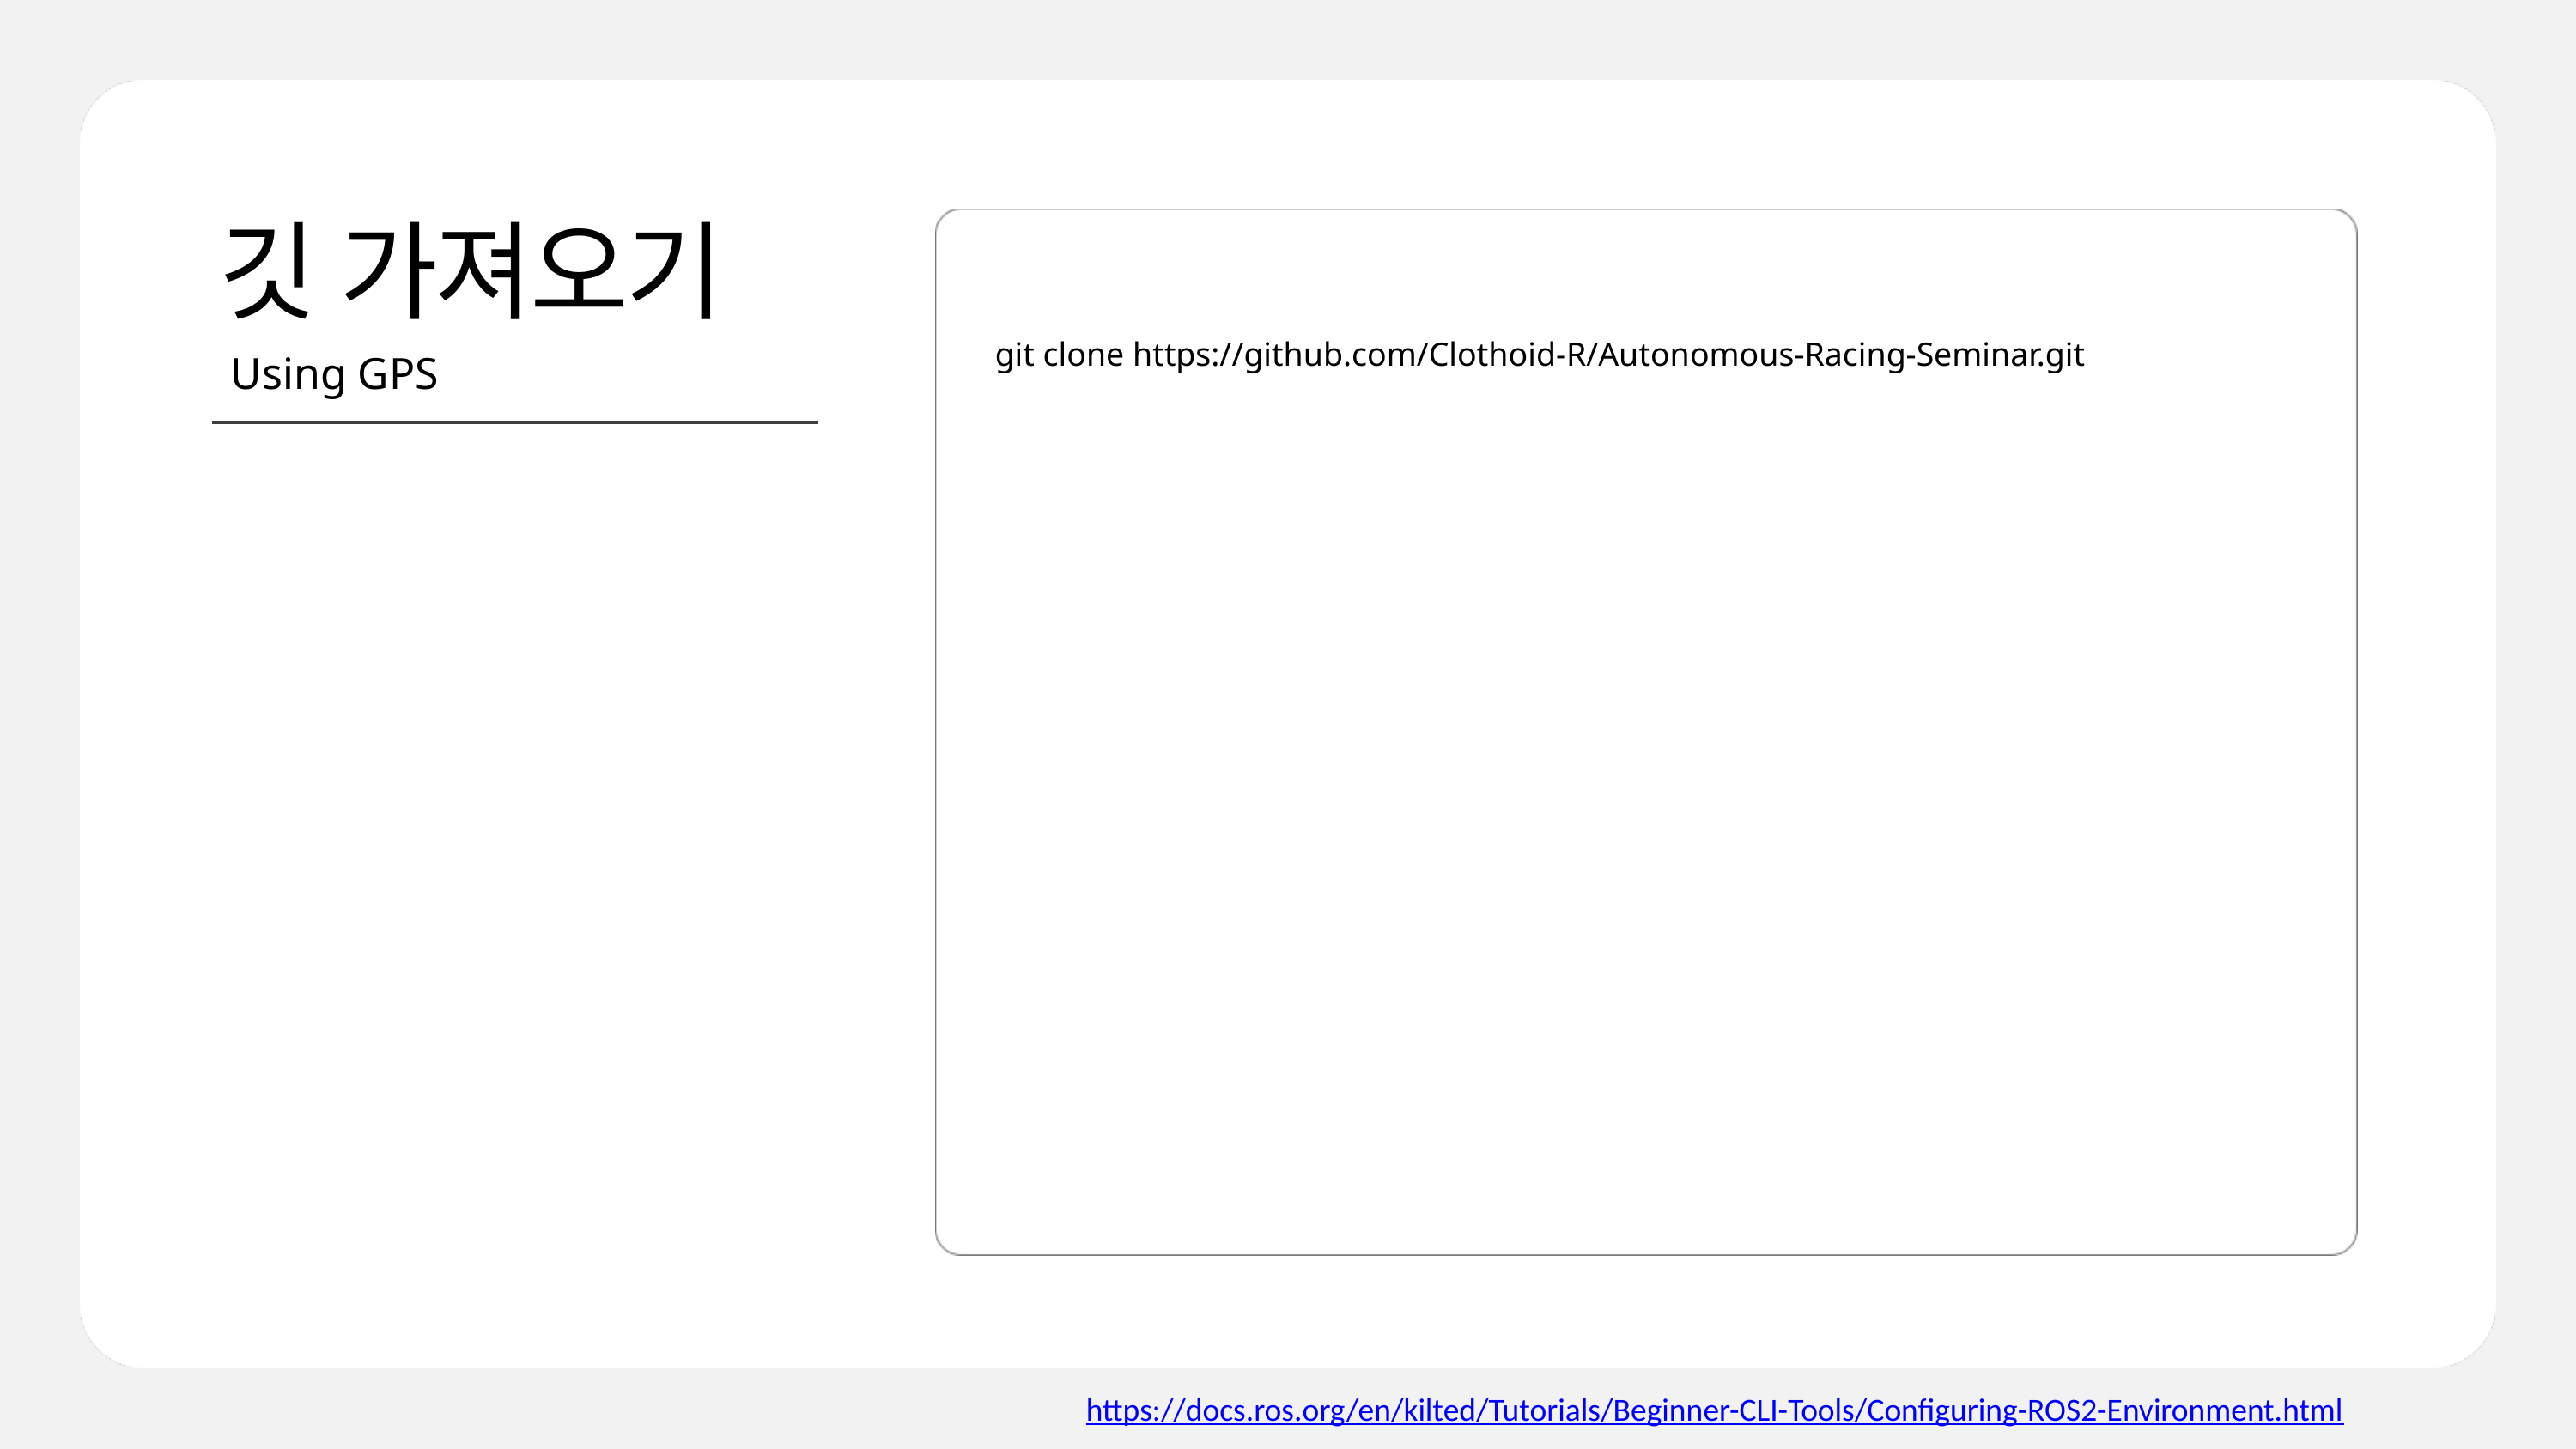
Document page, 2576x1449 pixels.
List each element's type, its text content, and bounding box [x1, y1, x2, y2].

text_box git clone https://github.com/Clothoid-R/Autonomous-Racing-Seminar.git [974, 327, 2233, 379]
text_box 깃 가져오기 [218, 209, 1031, 323]
picture [0, 0, 2576, 1449]
text_box https://docs.ros.org/en/kilted/Tutorials/Beginner-CLI-Tools/Configuring-ROS2-Environment.html [1072, 1382, 2415, 1434]
text_box Using GPS [218, 339, 799, 404]
